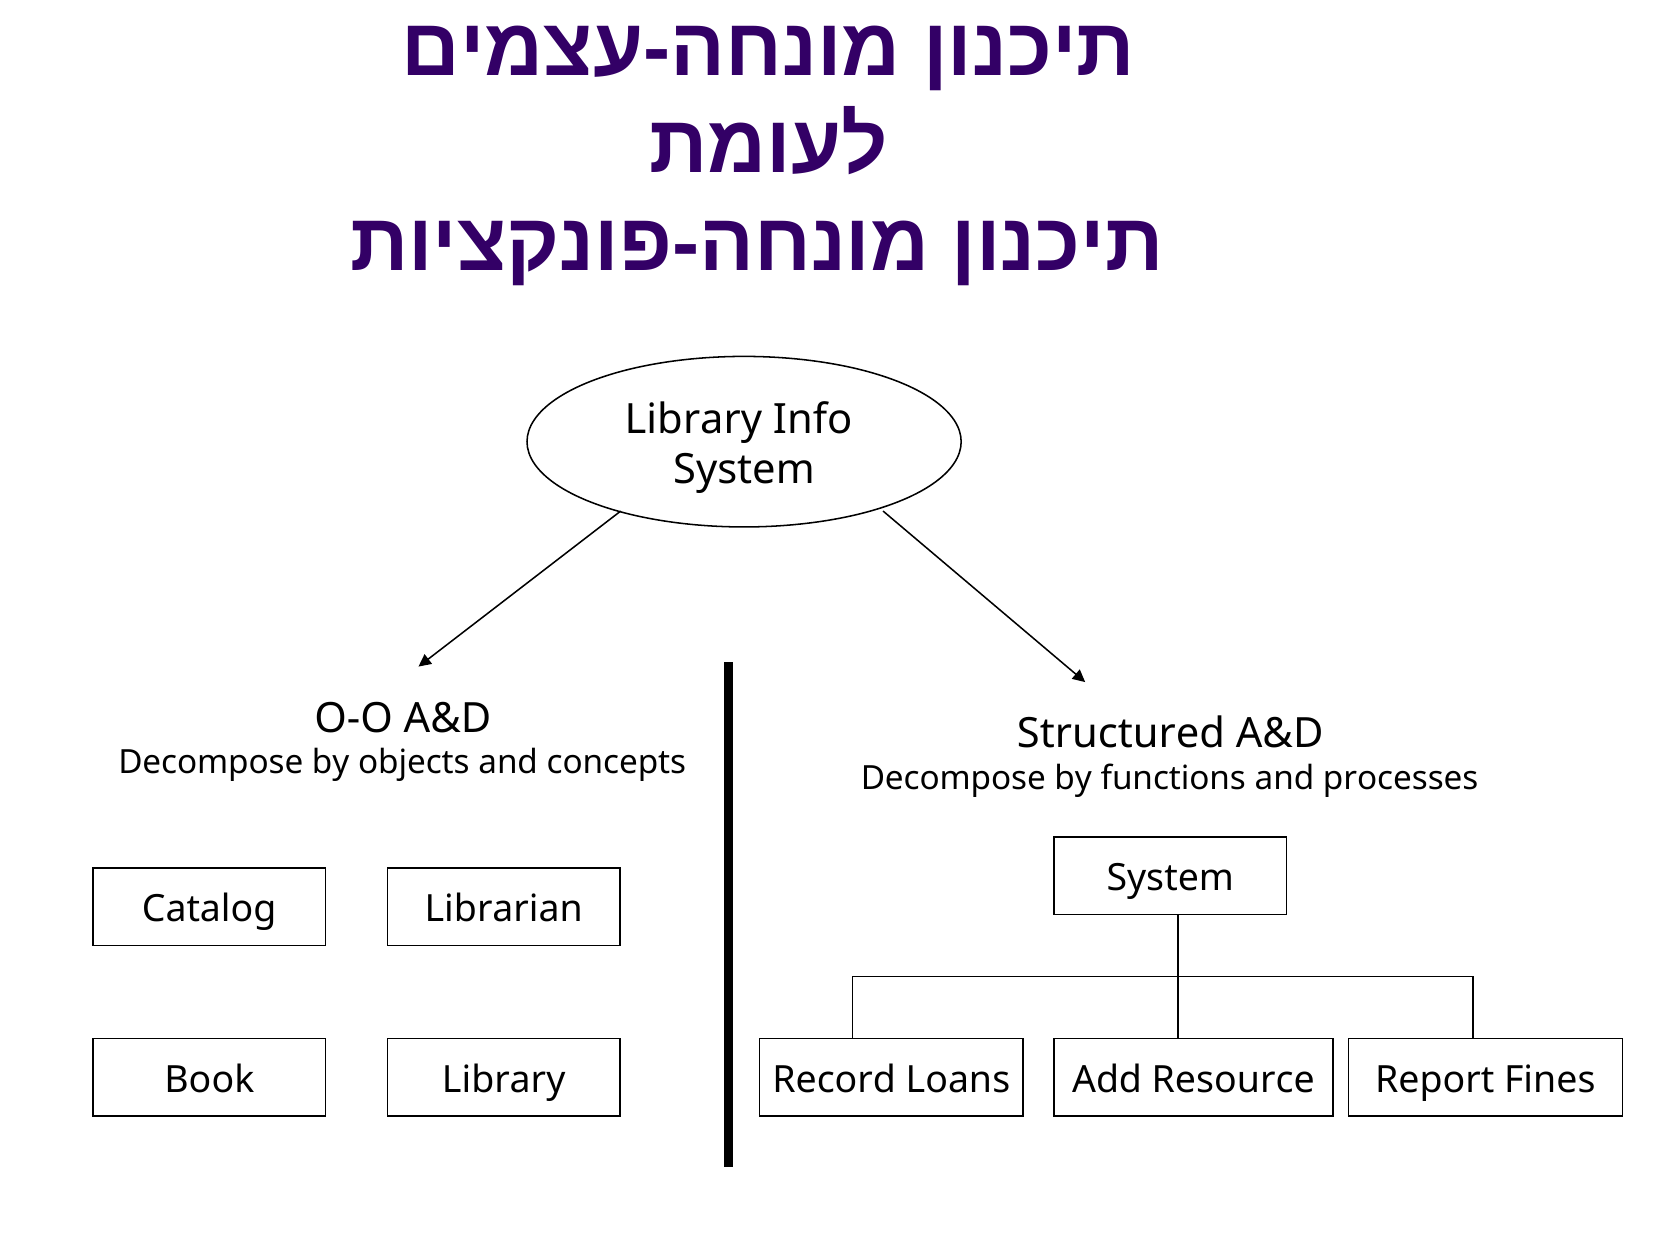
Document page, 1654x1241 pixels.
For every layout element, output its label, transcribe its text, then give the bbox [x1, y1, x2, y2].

text_box Library [387, 1038, 621, 1116]
title תיכנון מונחה-עצמים לעומת תיכנון מונחה-פונקציות [75, 60, 1440, 295]
text_box Structured A&D Decompose by functions and processes [843, 697, 1497, 805]
text_box Library Info System [527, 356, 962, 527]
text_box Librarian [387, 867, 621, 946]
text_box Add Resource [1054, 1038, 1334, 1116]
text_box Report Fines [1348, 1038, 1623, 1116]
text_box Record Loans [759, 1038, 1024, 1116]
text_box System [1054, 837, 1287, 915]
text_box O-O A&D Decompose by objects and concepts [101, 682, 705, 790]
text_box Book [93, 1038, 326, 1116]
text_box Catalog [93, 867, 326, 946]
